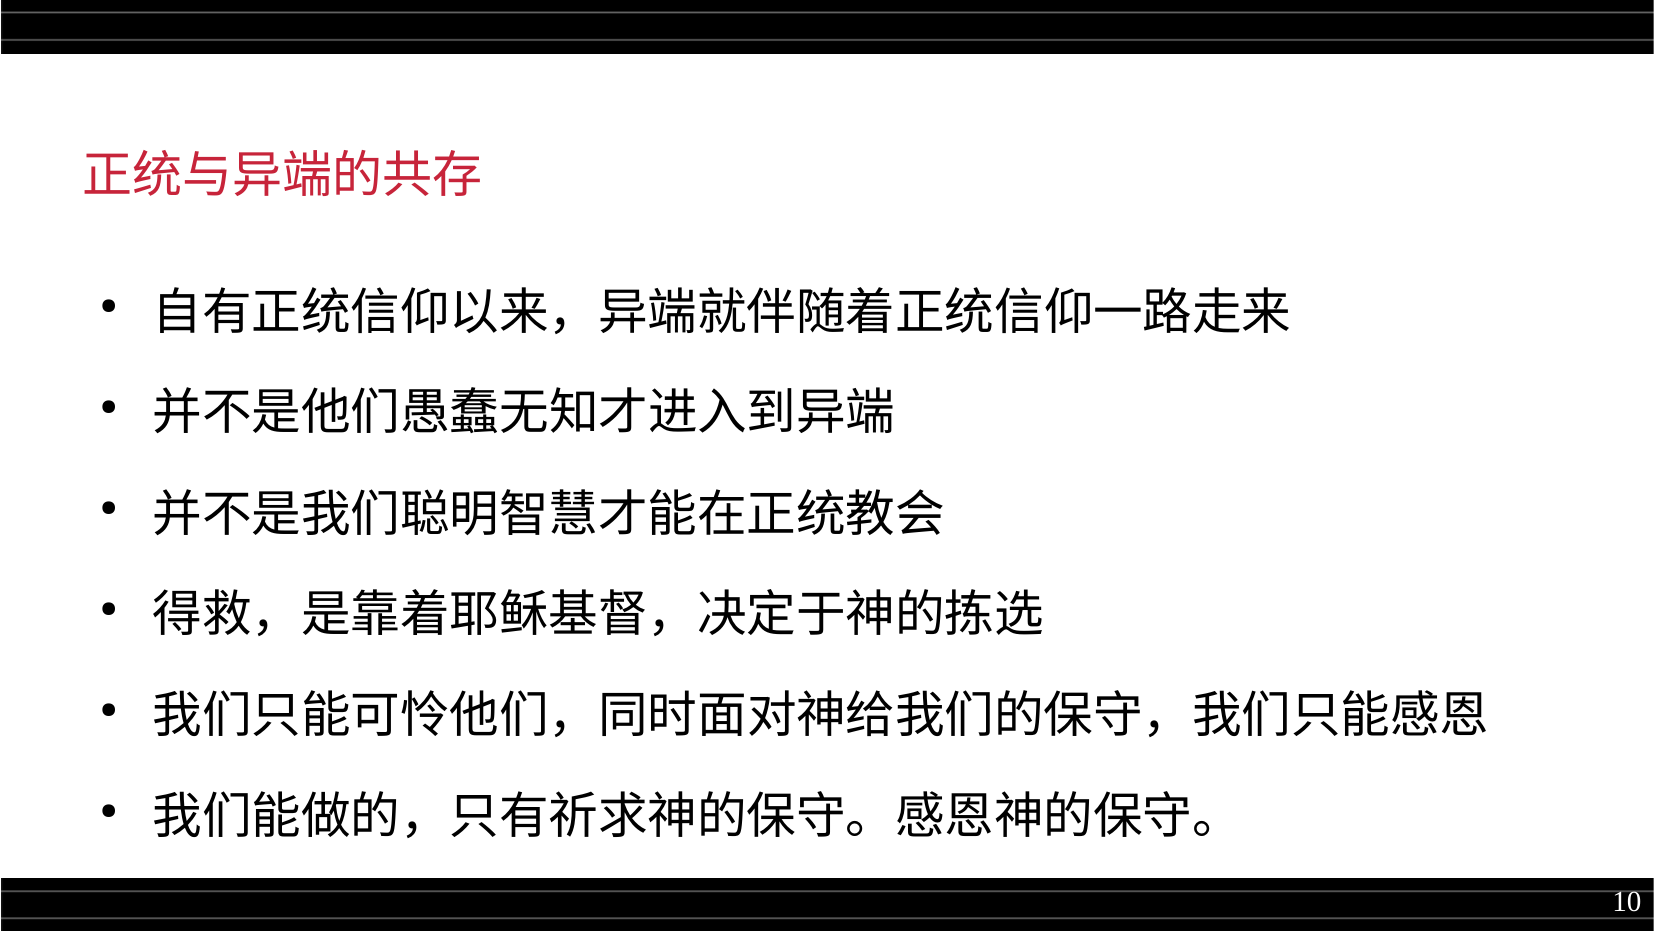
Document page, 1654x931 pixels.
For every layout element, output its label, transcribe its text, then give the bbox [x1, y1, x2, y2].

title 正统与异端的共存 [82, 92, 1571, 249]
picture [1, 0, 1654, 54]
list 自有正统信仰以来，异端就伴随着正统信仰一路走来 并不是他们愚蠢无知才进入到异端 并不是我们聪明智慧才能在正统教会 得救，是靠着耶稣基督，决定于神的拣选 我们只能可怜他们，同时面对神给我们的保守，我们只能感恩 我们能做的，只有祈求神的保守。感恩神的保守。 [82, 271, 1571, 851]
picture [1, 878, 1654, 931]
